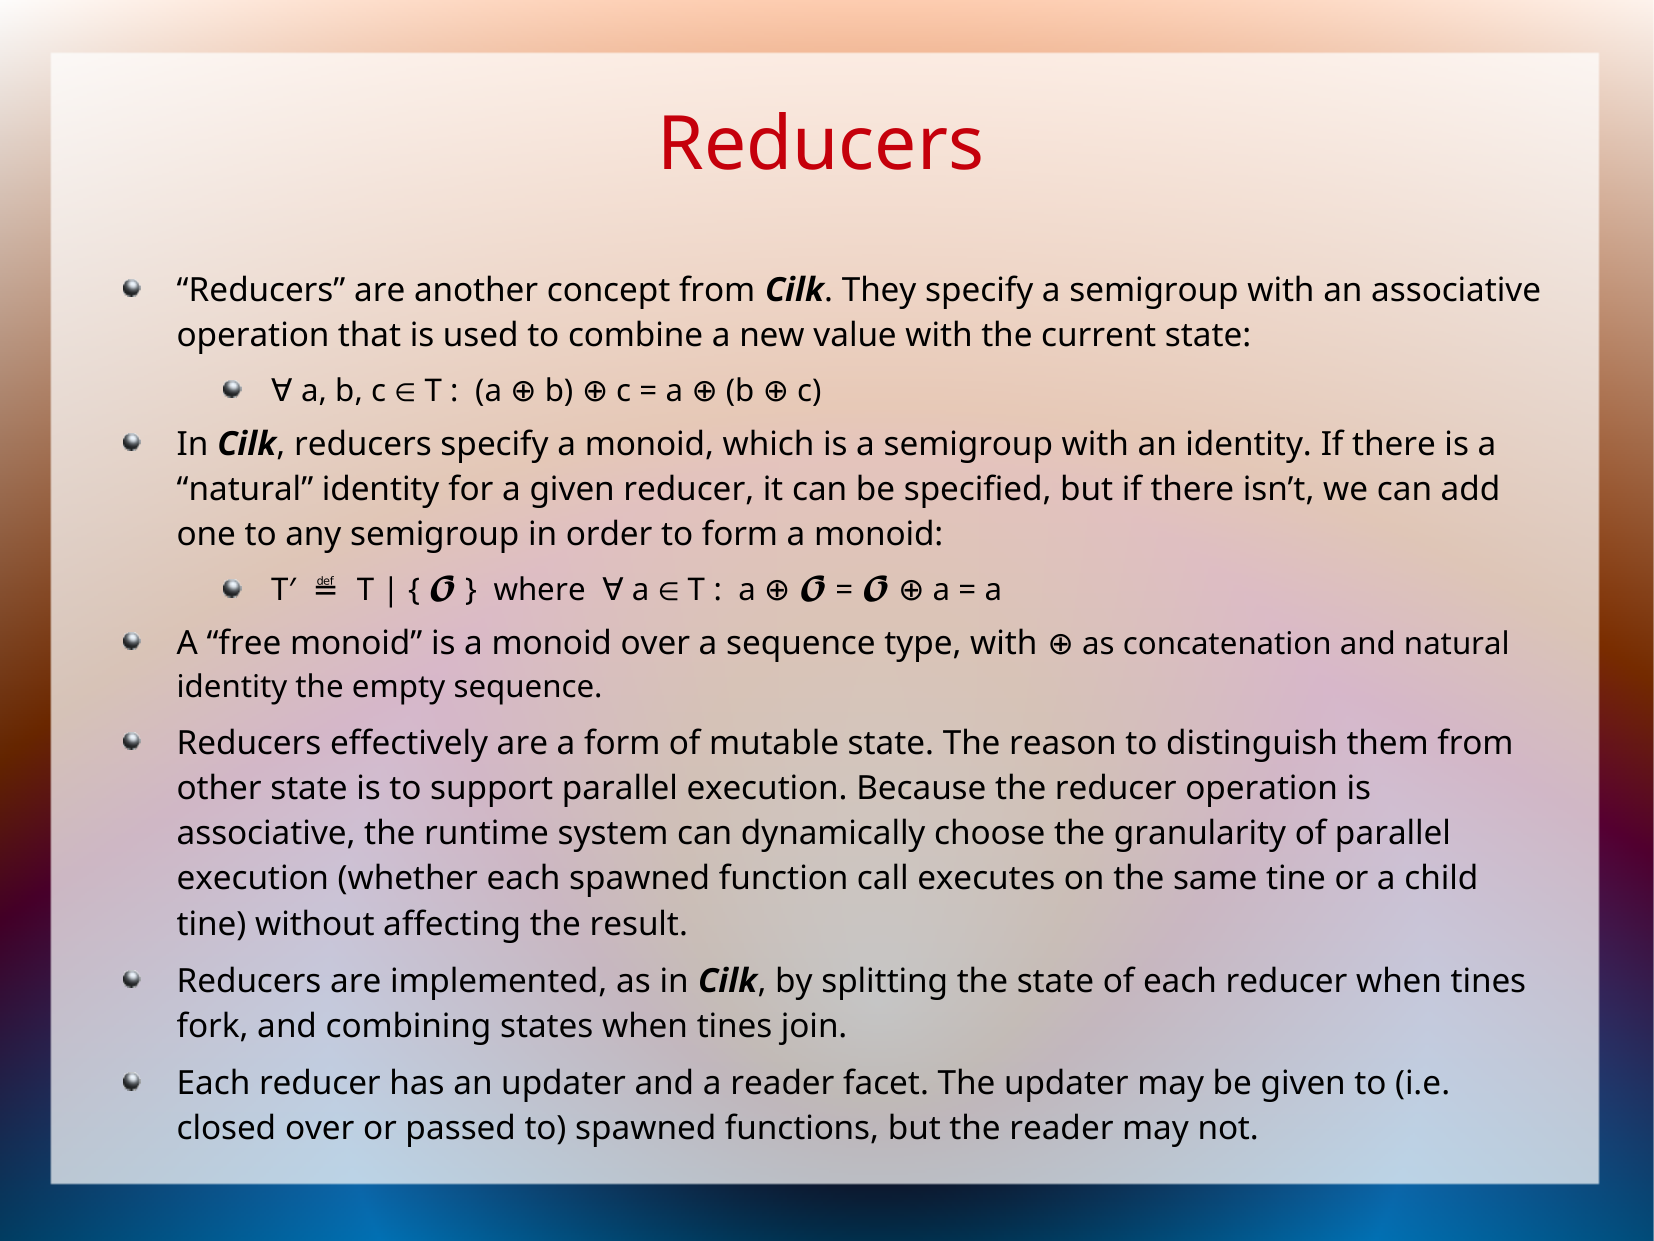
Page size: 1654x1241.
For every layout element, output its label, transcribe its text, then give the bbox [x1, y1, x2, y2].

list “Reducers” are another concept from Cilk. They specify a semigroup with an associative operation that is used to combine a new value with the current state: ∀ a, b, c ∈ T : (a ⊕ b) ⊕ c = a ⊕ (b ⊕ c) In Cilk, reducers specify a monoid, which is a semigroup with an identity. If there is a “natural” identity for a given reducer, it can be specified, but if there isn’t, we can add one to any semigroup in order to form a monoid: T′ ≝ T | { 𝓞 } where ∀ a ∈ T : a ⊕ 𝓞 = 𝓞 ⊕ a = a A “free monoid” is a monoid over a sequence type, with ⊕ as concatenation and natural identity the empty sequence. Reducers effectively are a form of mutable state. The reason to distinguish them from other state is to support parallel execution. Because the reducer operation is associative, the runtime system can dynamically choose the granularity of parallel execution (whether each spawned function call executes on the same tine or a child tine) without affecting the result. Reducers are implemented, as in Cilk, by splitting the state of each reducer when tines fork, and combining states when tines join. Each reducer has an updater and a reader facet. The updater may be given to (i.e. closed over or passed to) spawned functions, but the reader may not. [105, 265, 1559, 1096]
title Reducers [76, 43, 1565, 237]
picture [0, 0, 1654, 1241]
